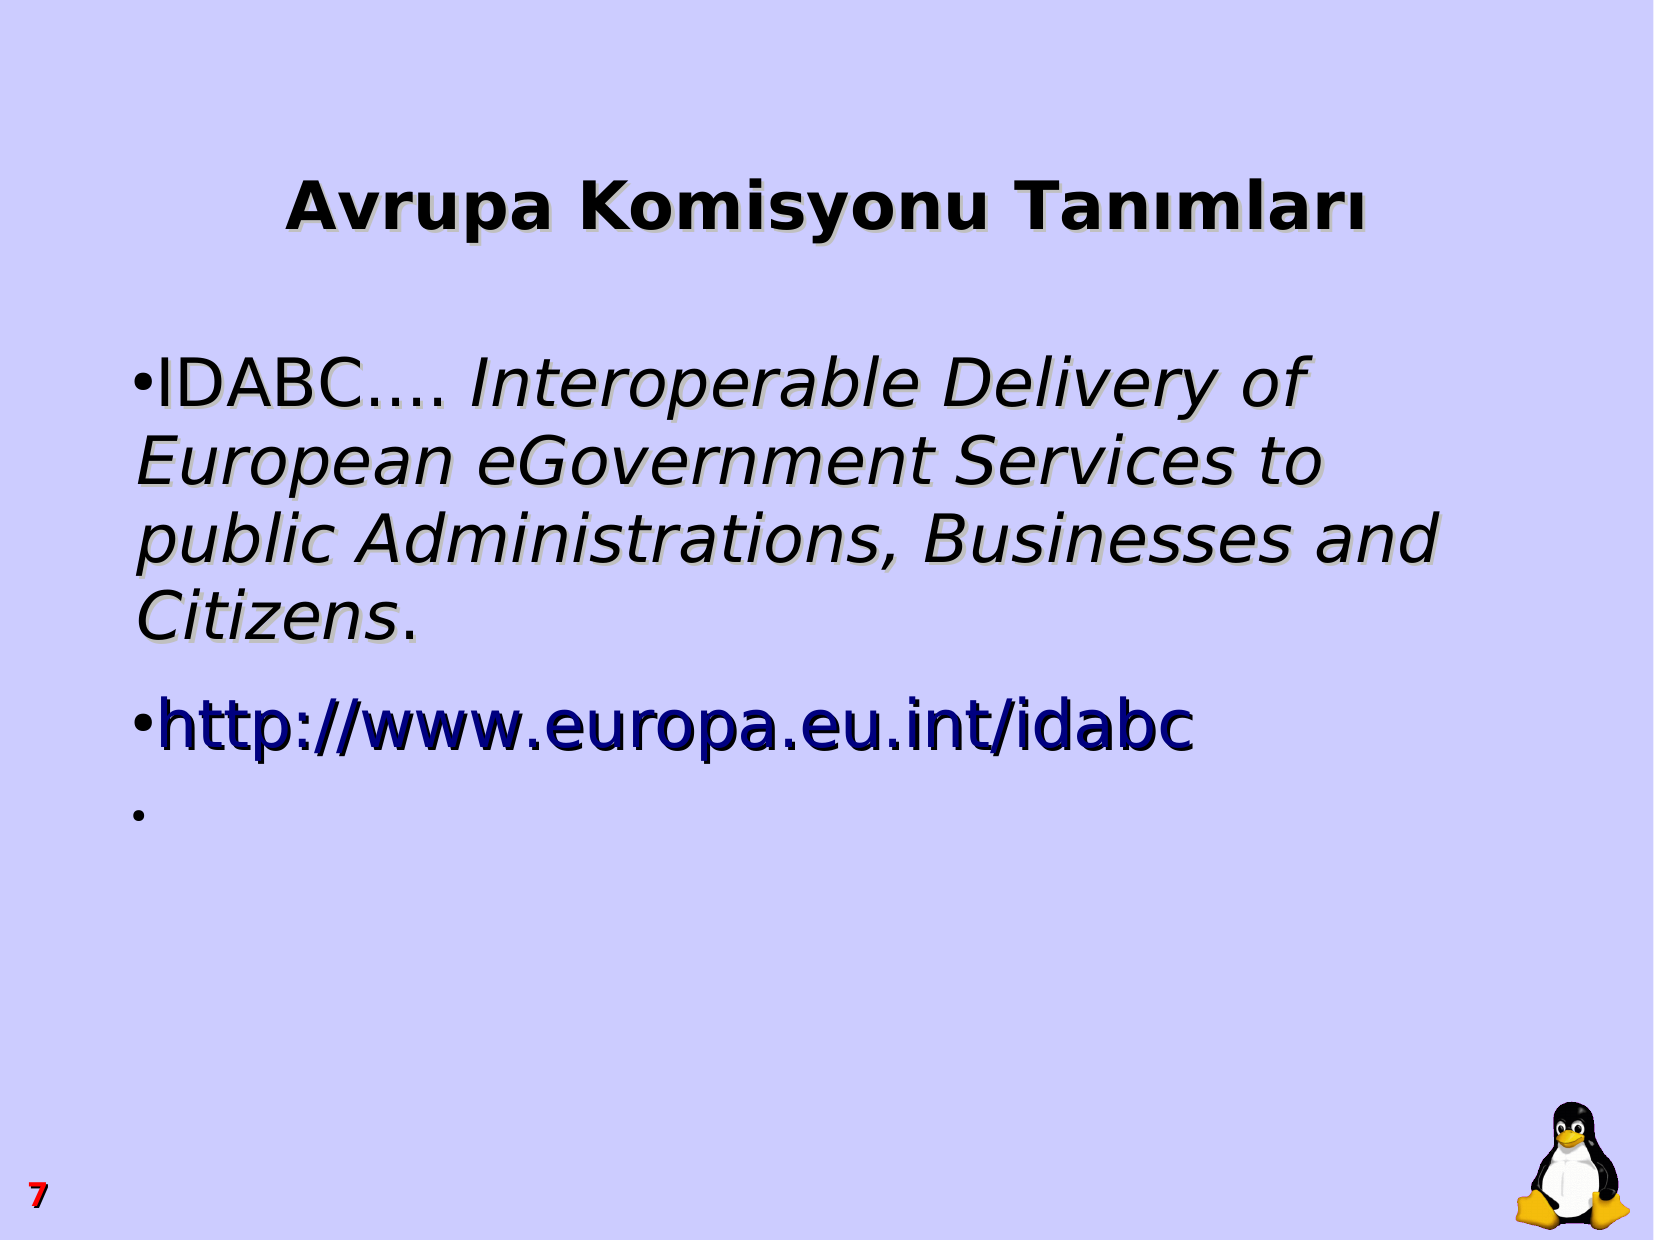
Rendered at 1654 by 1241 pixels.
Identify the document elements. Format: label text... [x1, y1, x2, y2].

list IDABC.... Interoperable Delivery of European eGovernment Services to public Administrations, Businesses and Citizens. http://www.europa.eu.int/idabc [121, 344, 1534, 1127]
picture [1504, 1086, 1654, 1241]
title Avrupa Komisyonu Tanımları [121, 102, 1534, 310]
